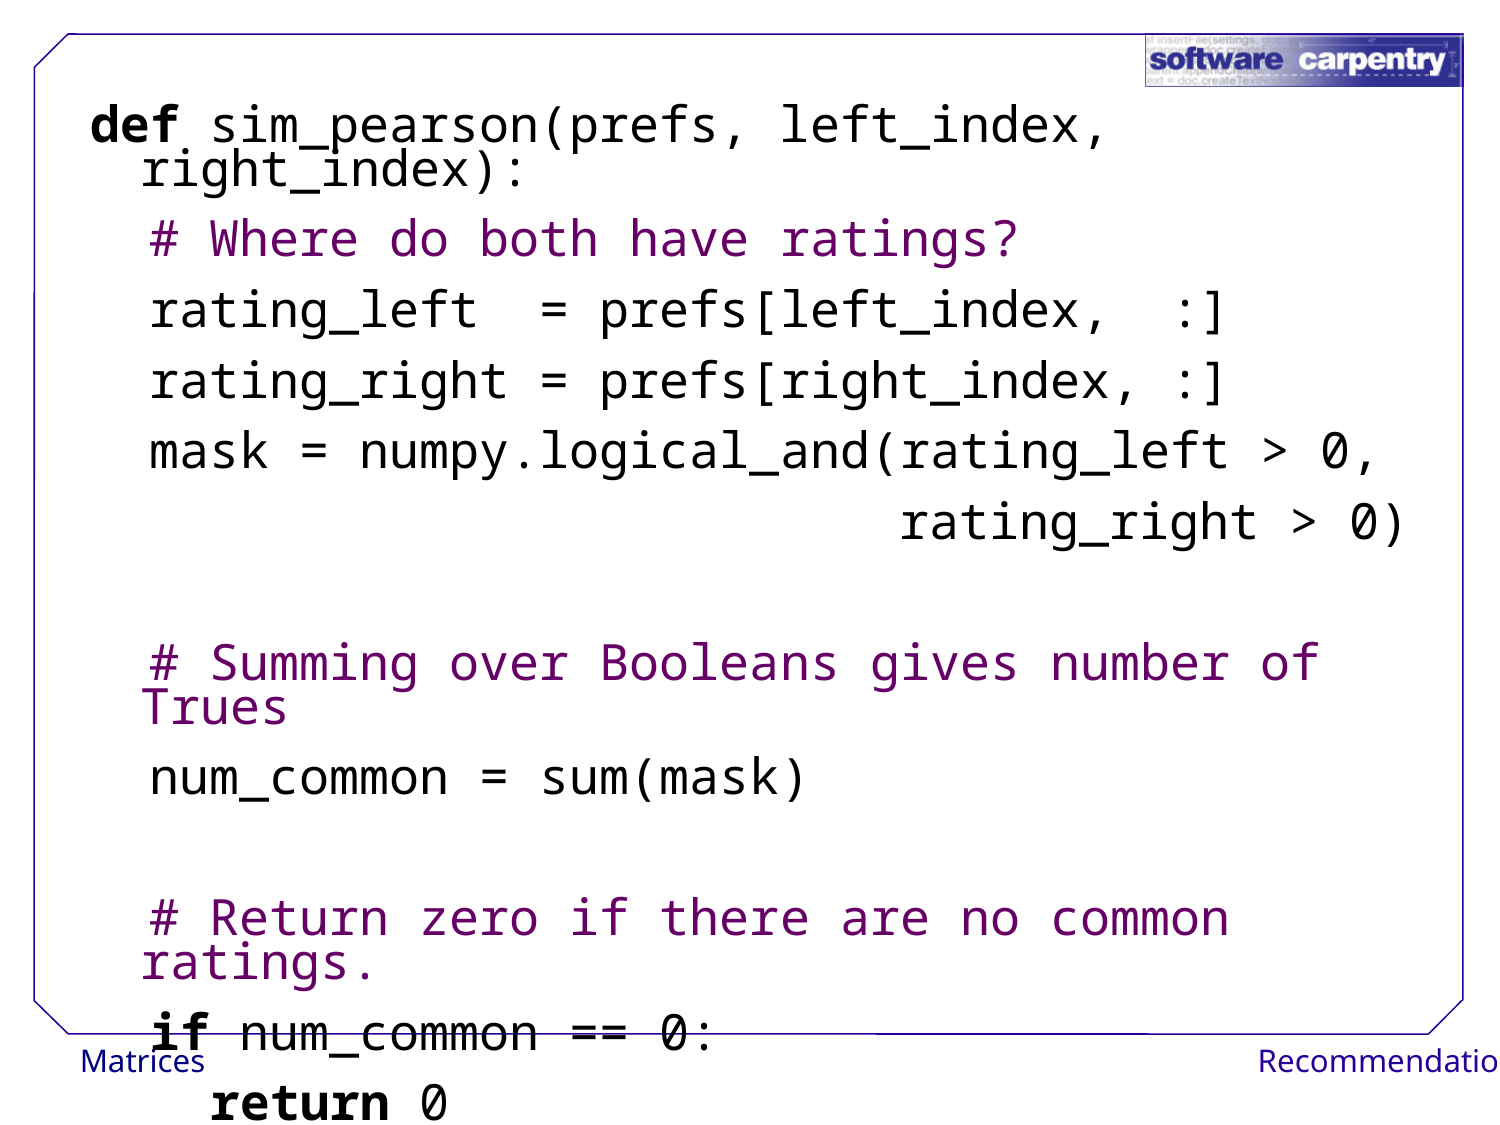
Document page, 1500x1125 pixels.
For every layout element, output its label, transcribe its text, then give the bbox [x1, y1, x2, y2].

picture [1145, 33, 1464, 87]
list def sim_pearson(prefs, left_index, right_index): # Where do both have ratings? rating_left = prefs[left_index, :] rating_right = prefs[right_index, :] mask = numpy.logical_and(rating_left > 0, rating_right > 0) # Summing over Booleans gives number of Trues num_common = sum(mask) # Return zero if there are no common ratings. if num_common == 0: return 0 [75, 99, 1426, 1007]
